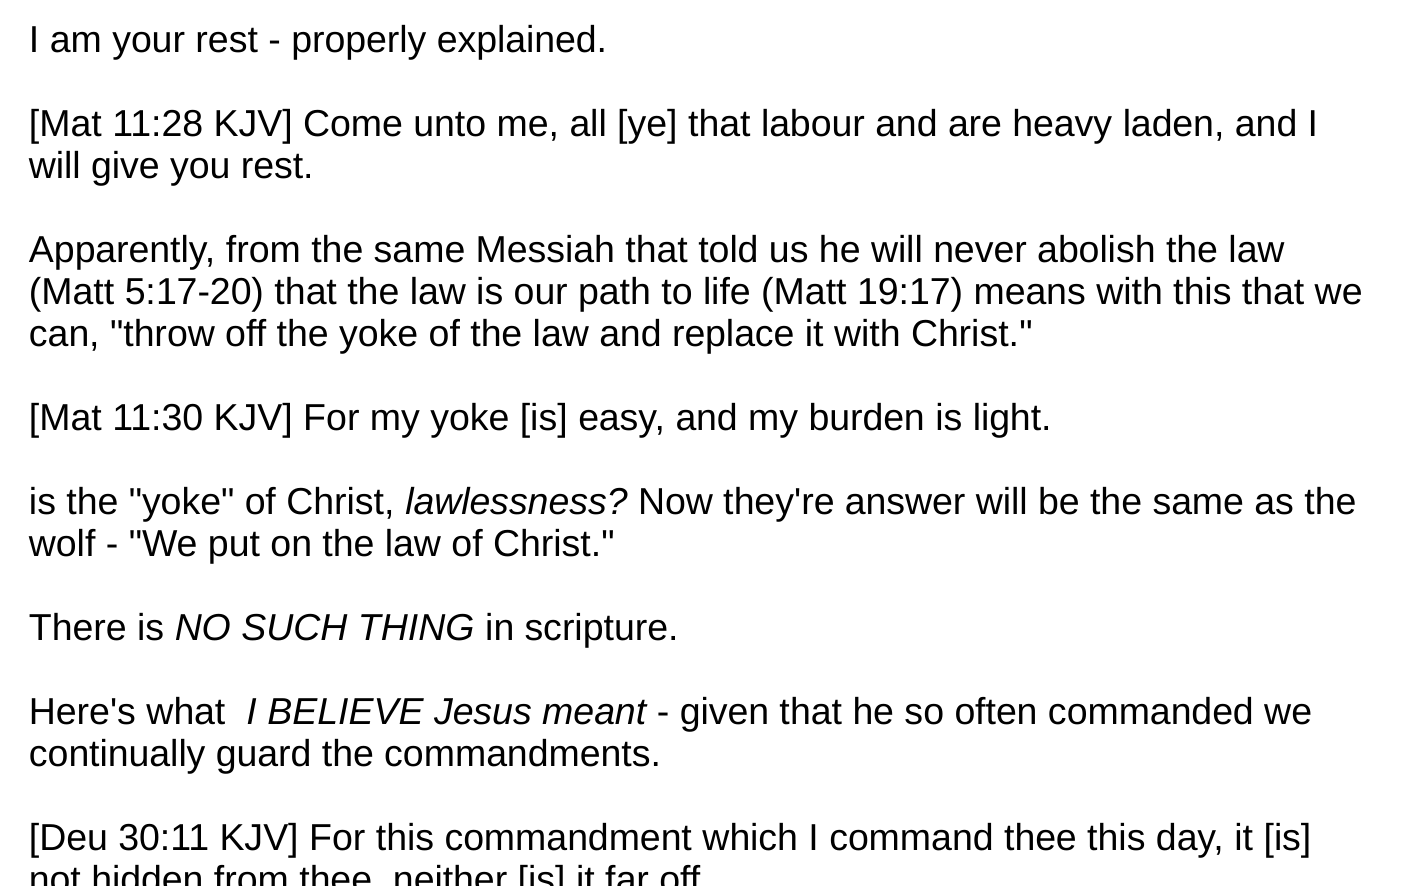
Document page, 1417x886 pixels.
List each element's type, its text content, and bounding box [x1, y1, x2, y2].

text_box I am your rest - properly explained. [Mat 11:28 KJV] Come unto me, all [ye] that labour and are heavy laden, and I will give you rest. Apparently, from the same Messiah that told us he will never abolish the law (Matt 5:17-20) that the law is our path to life (Matt 19:17) means with this that we can, "throw off the yoke of the law and replace it with Christ." [Mat 11:30 KJV] For my yoke [is] easy, and my burden is light. is the "yoke" of Christ, lawlessness? Now they're answer will be the same as the wolf - "We put on the law of Christ." There is NO SUCH THING in scripture. Here's what I BELIEVE Jesus meant - given that he so often commanded we continually guard the commandments. [Deu 30:11 KJV] For this commandment which I command thee this day, it [is] not hidden from thee, neither [is] it far off. He's telling you to throw off the yoke of the WORLD - not Torah. [Jos 24:14-15 KJV] Now therefore fear Yah, and serve him in sincerity and in truth: and put away the gods which your fathers served on the other side of the flood, and in Egypt; and serve Yah. 15 And if it seem evil unto you to serve Yah, choose you this day whom ye will serve; whether the gods which your fathers served that [were] on the other side of the flood, or the gods of the Amorites, in whose land ye dwell: but as for me and my house, we will serve Yah. [14, 11, 1390, 871]
